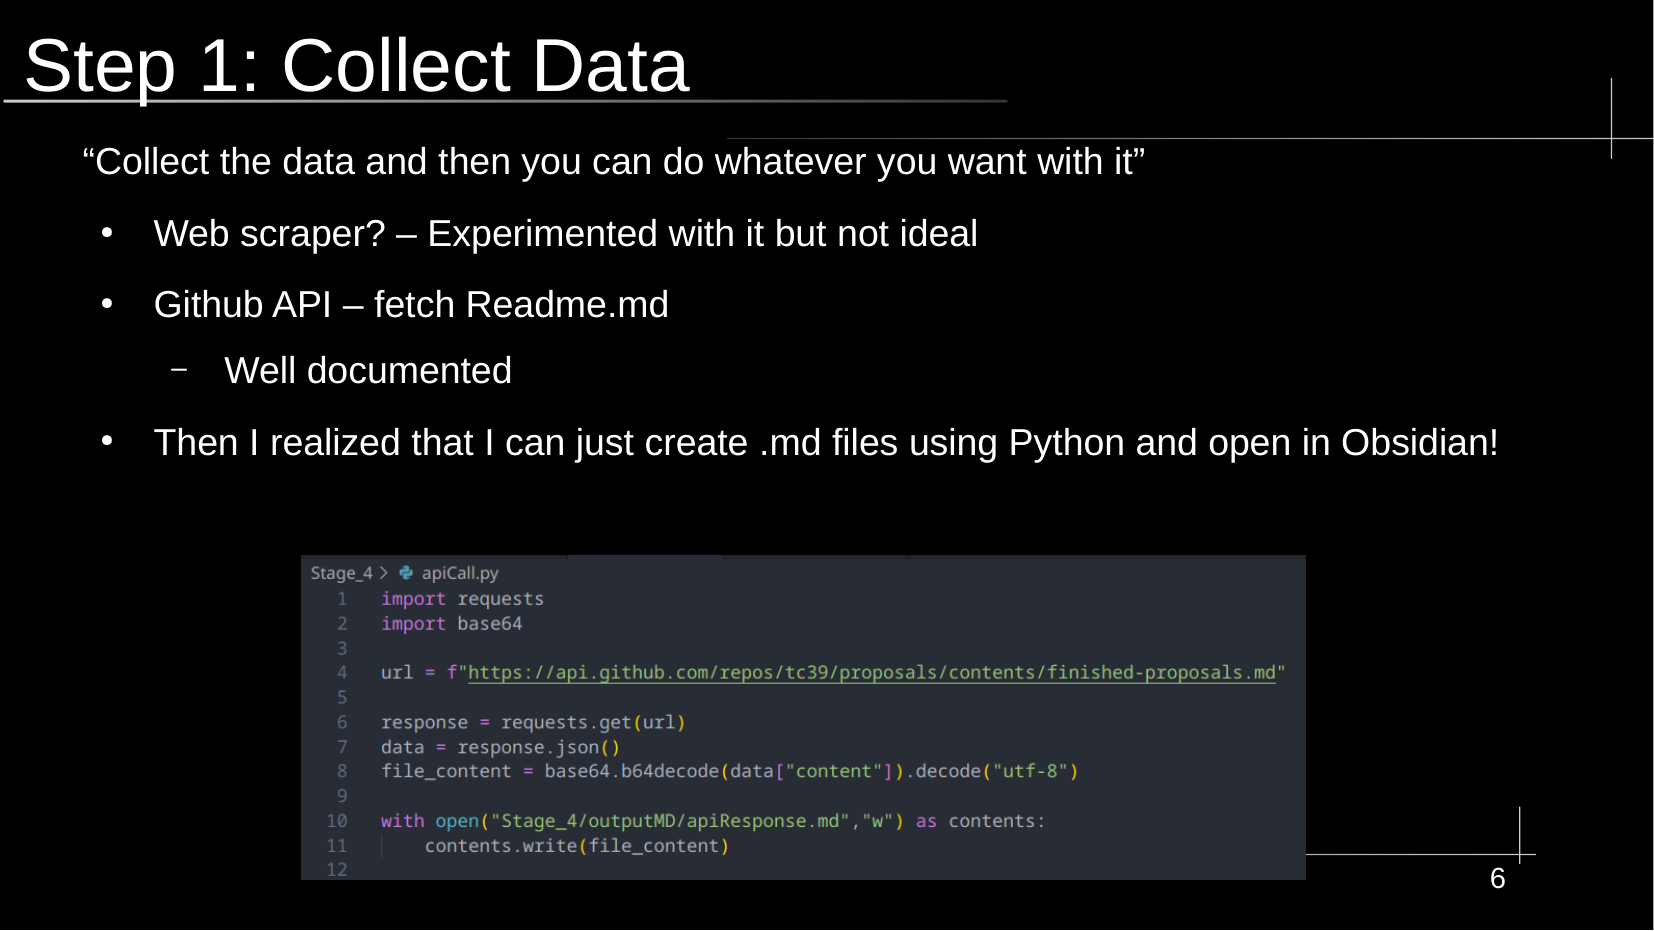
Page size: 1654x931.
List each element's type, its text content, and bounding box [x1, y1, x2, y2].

picture [301, 555, 1306, 881]
title Step 1: Collect Data [23, 11, 1589, 119]
list “Collect the data and then you can do whatever you want with it” Web scraper? – Experimented with it but not ideal Github API – fetch Readme.md Well documented Then I realized that I can just create .md files using Python and open in Obsidian! [82, 140, 1571, 681]
